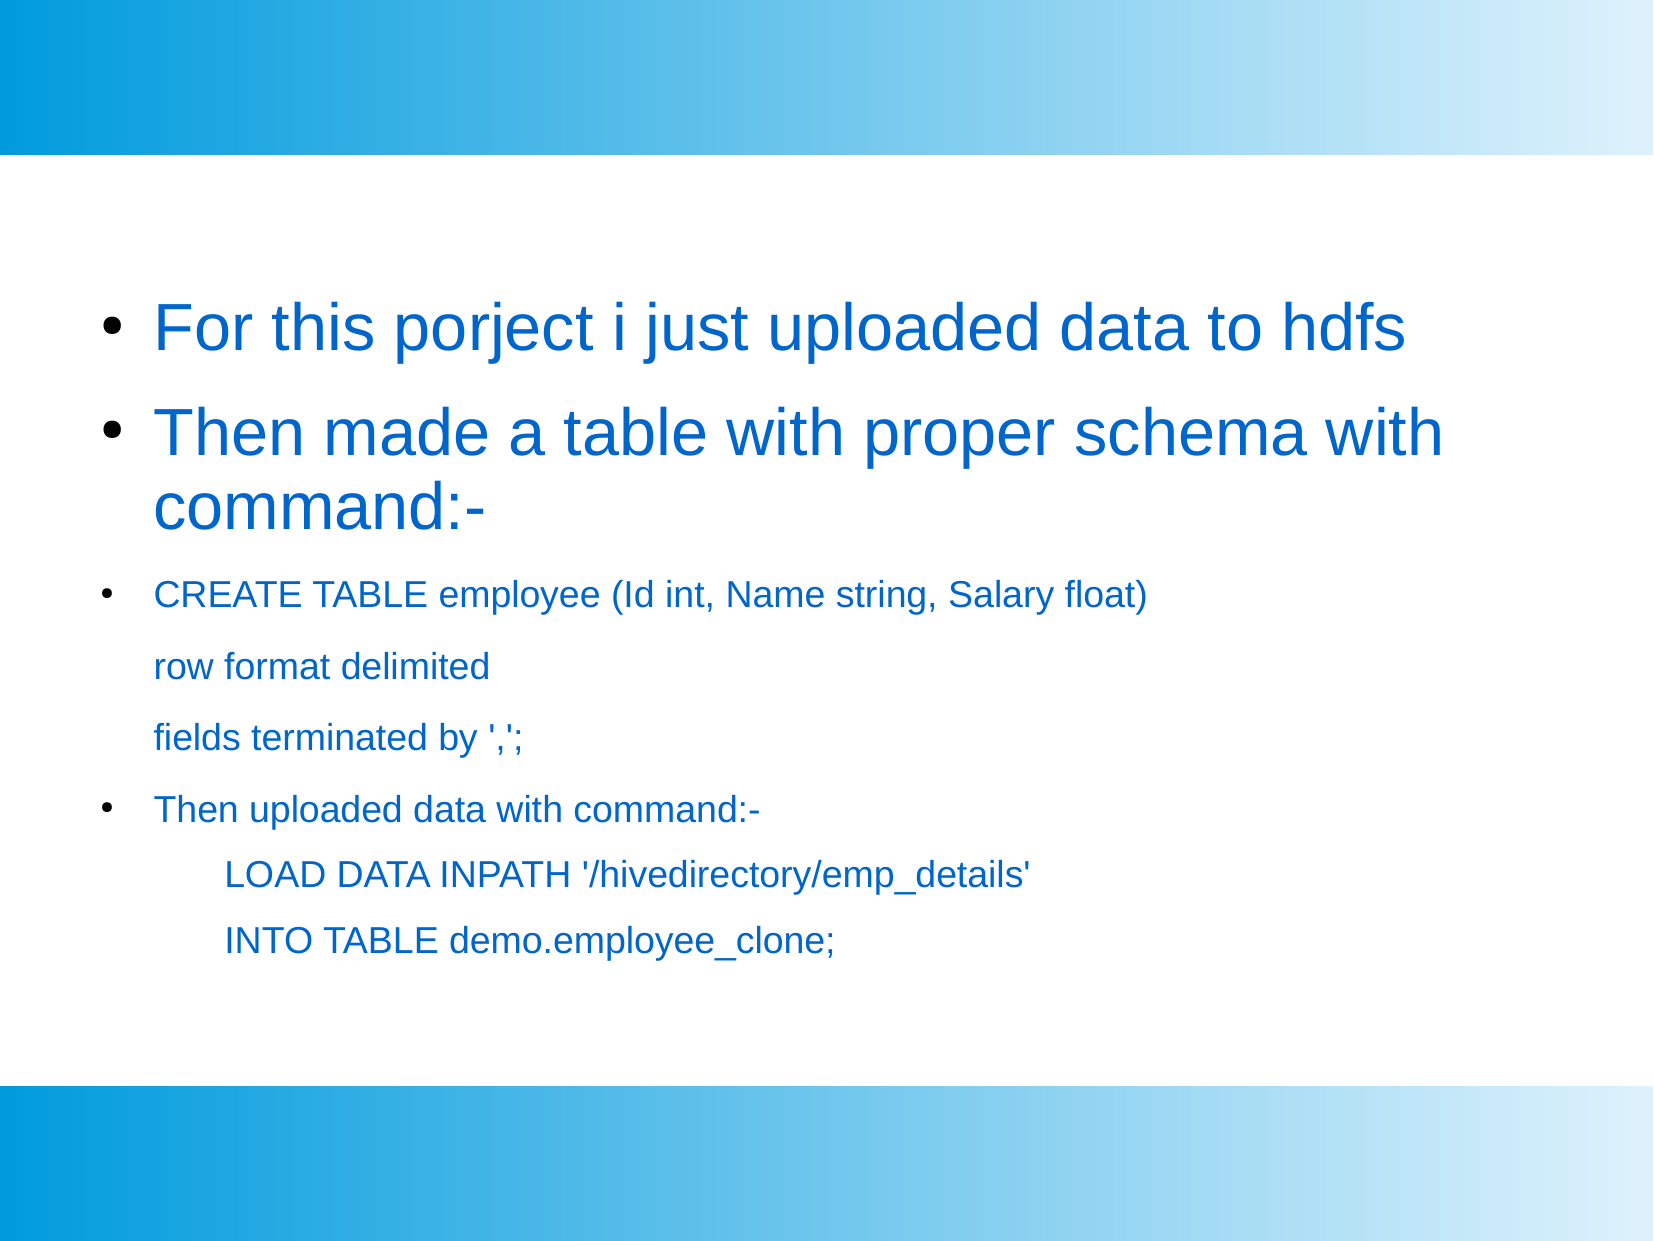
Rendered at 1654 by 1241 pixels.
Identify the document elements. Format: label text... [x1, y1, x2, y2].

list For this porject i just uploaded data to hdfs Then made a table with proper schema with command:- CREATE TABLE employee (Id int, Name string, Salary float) row format delimited fields terminated by ','; Then uploaded data with command:- LOAD DATA INPATH '/hivedirectory/emp_details' INTO TABLE demo.employee_clone; [82, 290, 1571, 1010]
